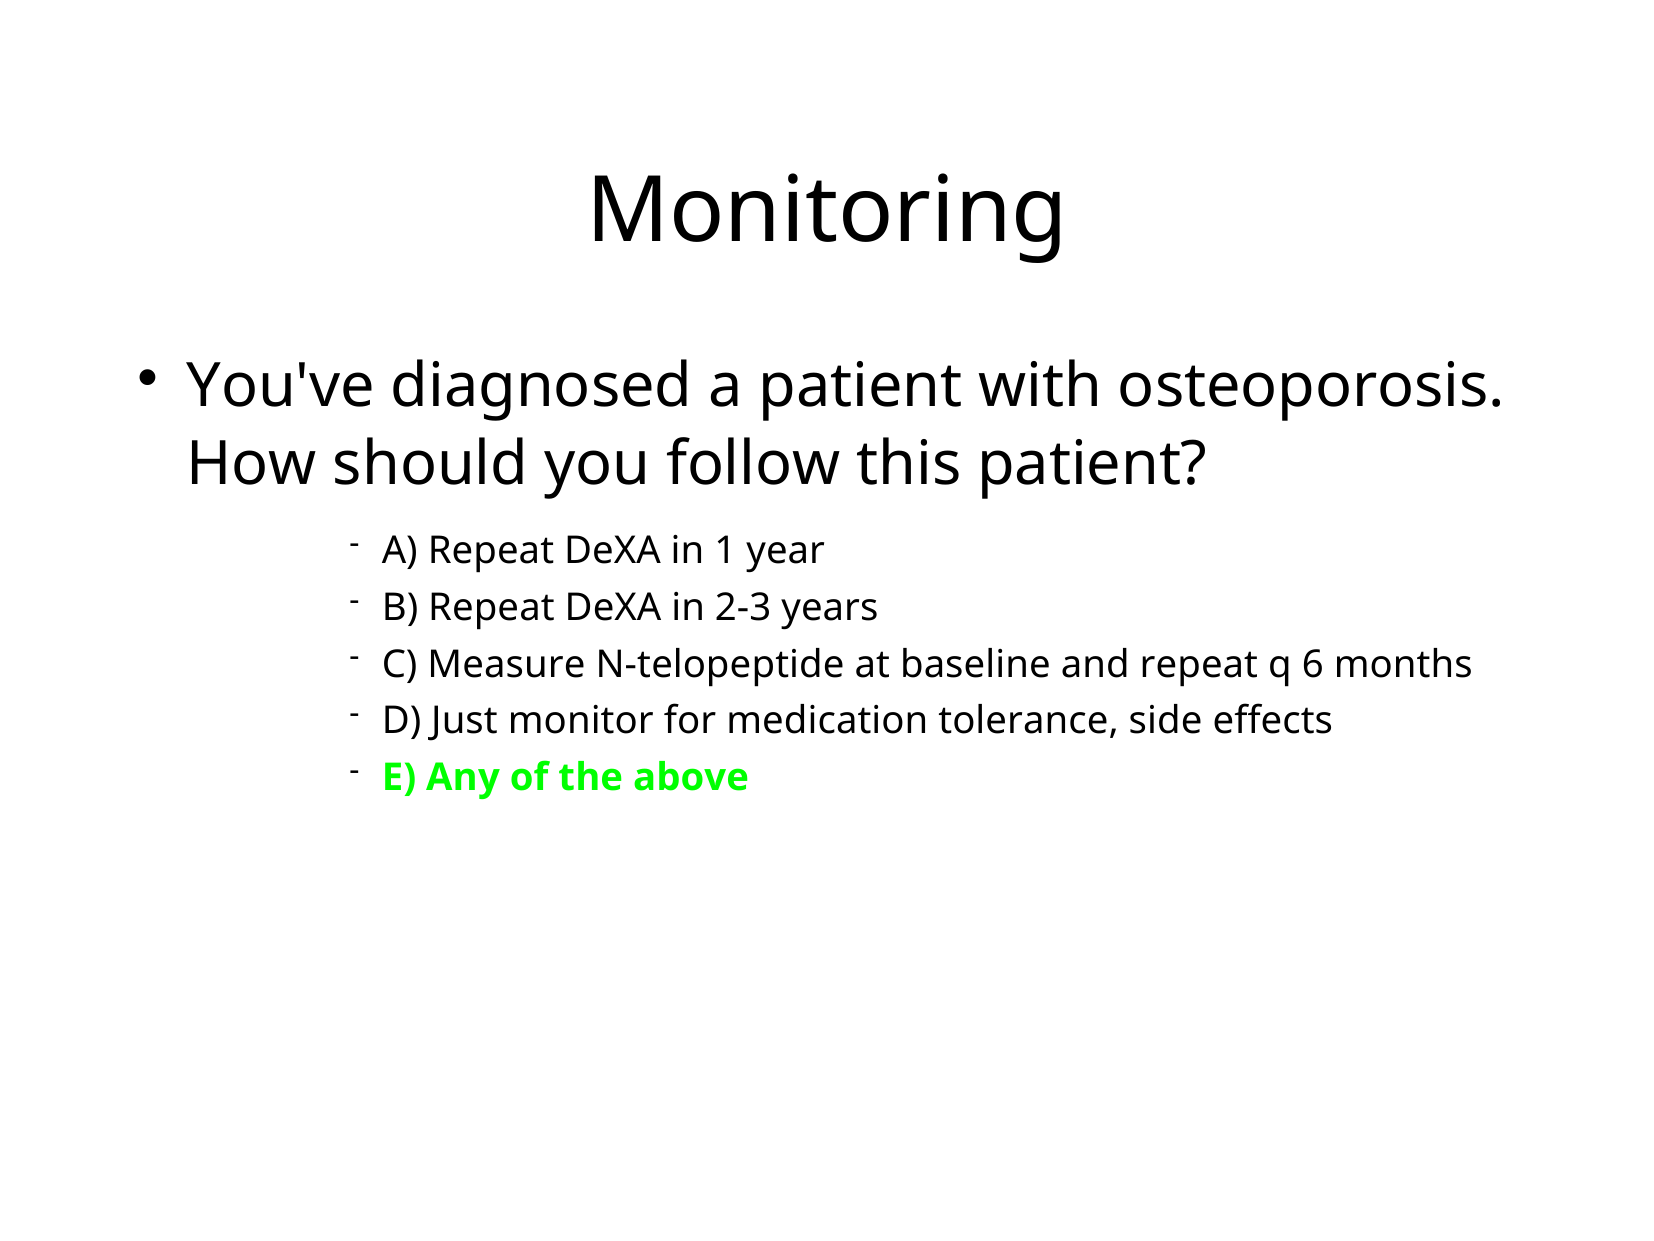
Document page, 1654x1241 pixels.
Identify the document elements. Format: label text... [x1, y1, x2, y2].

title Monitoring [121, 155, 1534, 258]
list You've diagnosed a patient with osteoporosis. How should you follow this patient? A) Repeat DeXA in 1 year B) Repeat DeXA in 2-3 years C) Measure N-telopeptide at baseline and repeat q 6 months D) Just monitor for medication tolerance, side effects E) Any of the above [121, 344, 1534, 864]
